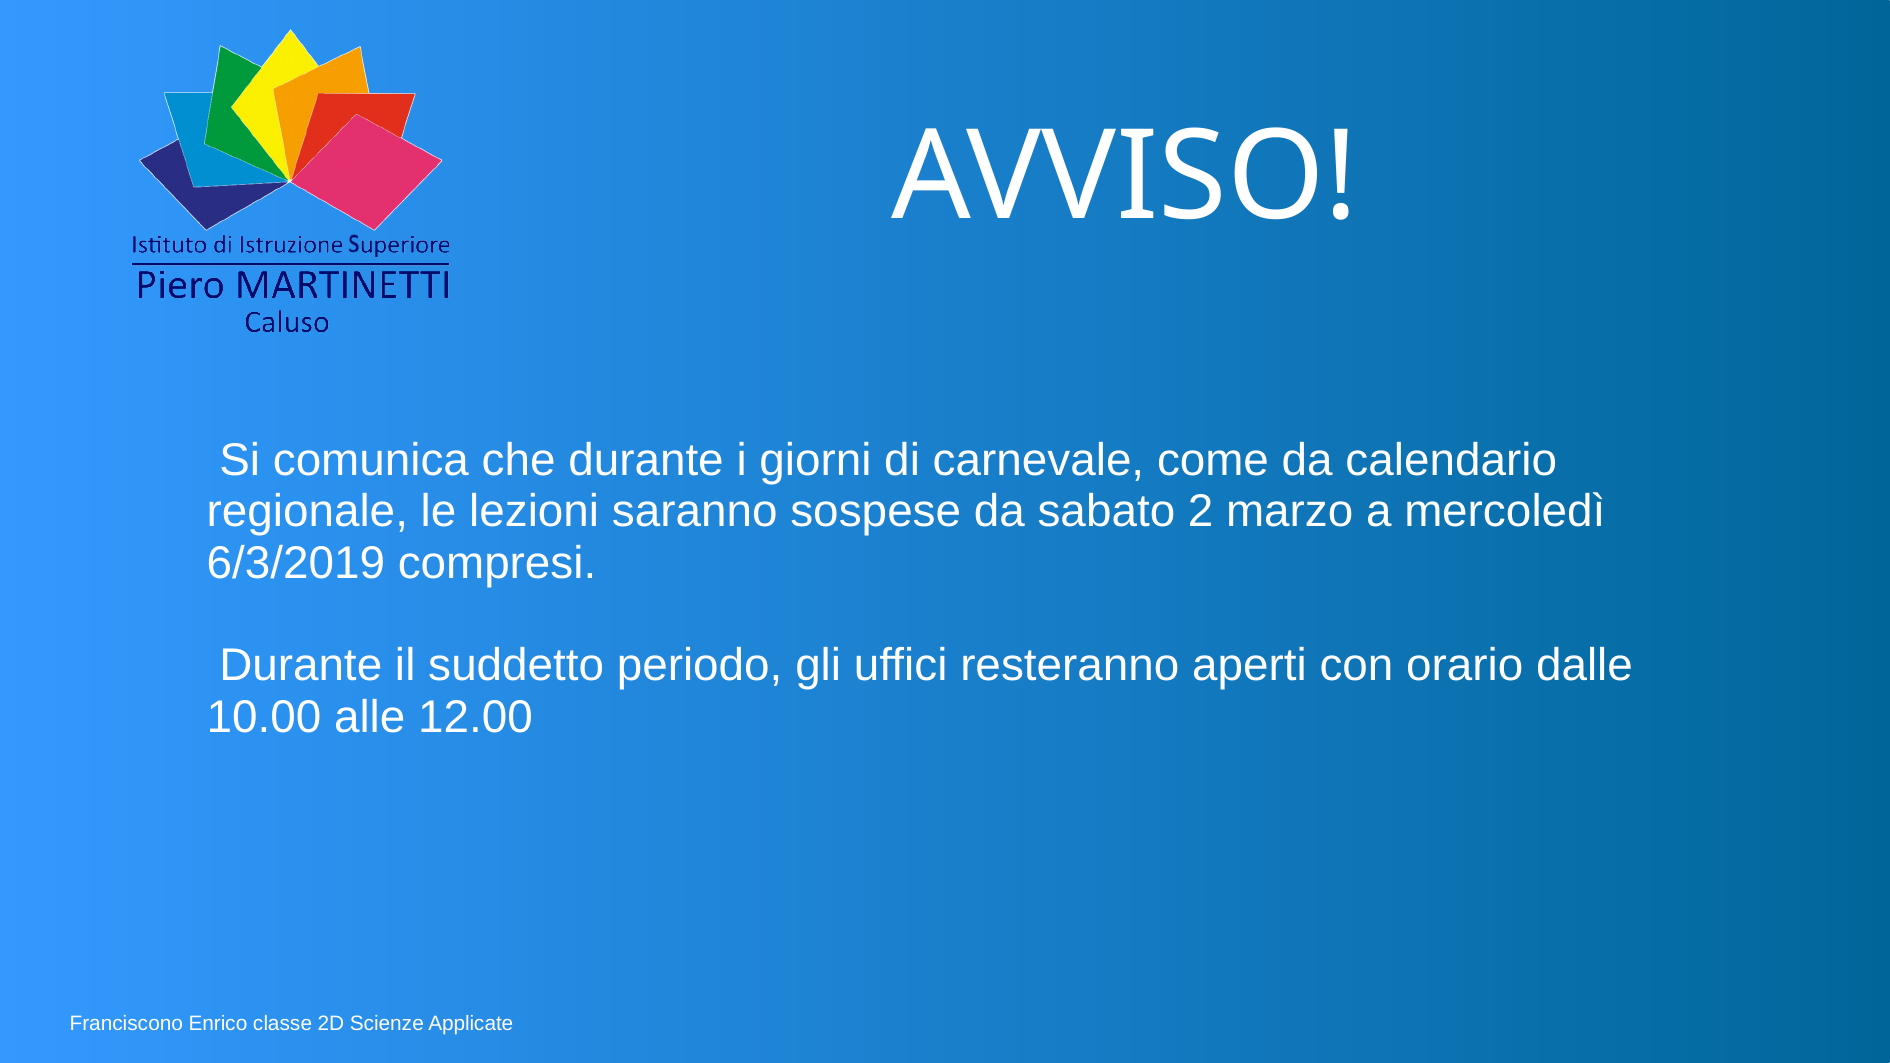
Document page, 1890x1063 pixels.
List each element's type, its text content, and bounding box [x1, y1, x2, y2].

text_box Franciscono Enrico classe 2D Scienze Applicate [54, 1004, 628, 1063]
text_box Si comunica che durante i giorni di carnevale, come da calendario regionale, le lezioni saranno sospese da sabato 2 marzo a mercoledì 6/3/2019 compresi. Durante il suddetto periodo, gli uffici resteranno aperti con orario dalle 10.00 alle 12.00 [191, 426, 1756, 1031]
picture [0, 23, 591, 355]
text_box AVVISO! [475, 77, 1775, 237]
